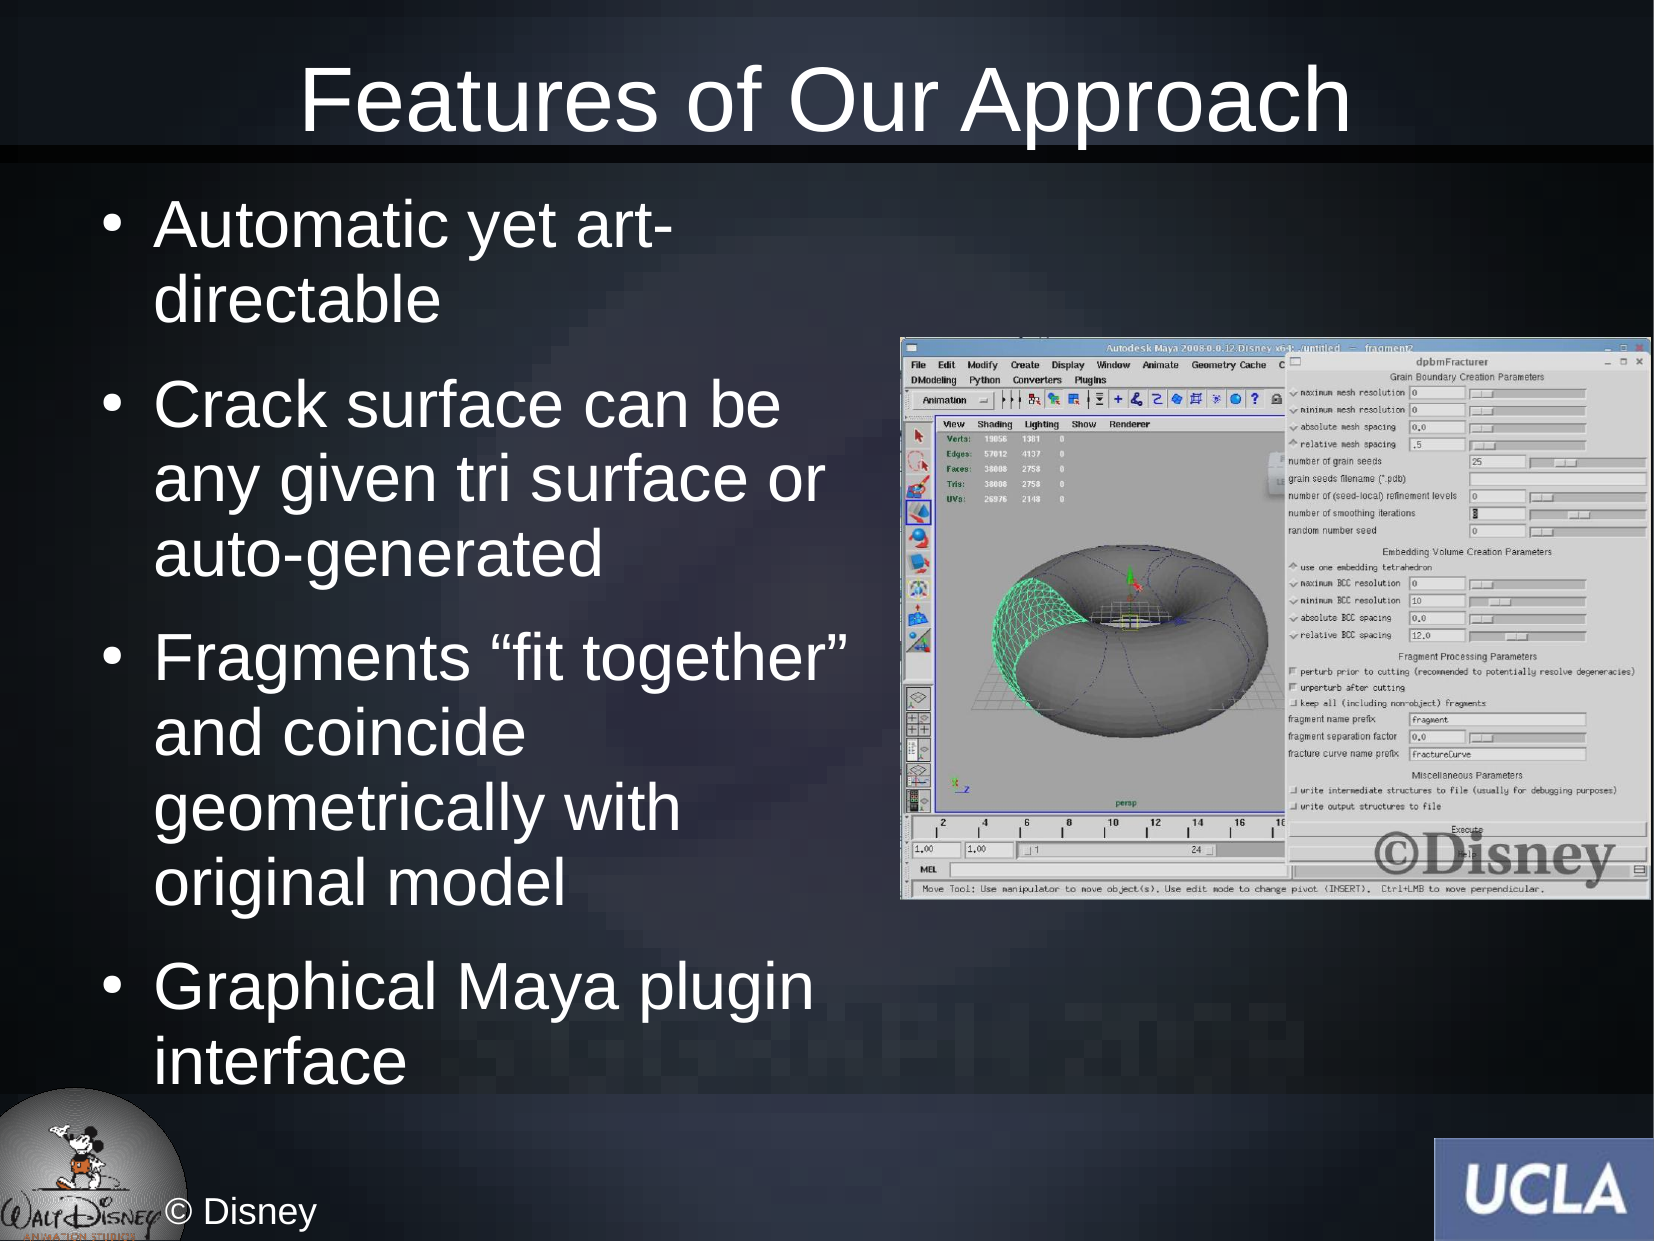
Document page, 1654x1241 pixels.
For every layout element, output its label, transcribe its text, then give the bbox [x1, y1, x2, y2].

picture [0, 0, 1654, 1241]
list Automatic yet art-directable Crack surface can be any given tri surface or auto-generated Fragments “fit together” and coincide geometrically with original model Graphical Maya plugin interface [82, 187, 901, 1099]
title Features of Our Approach [82, 48, 1571, 152]
